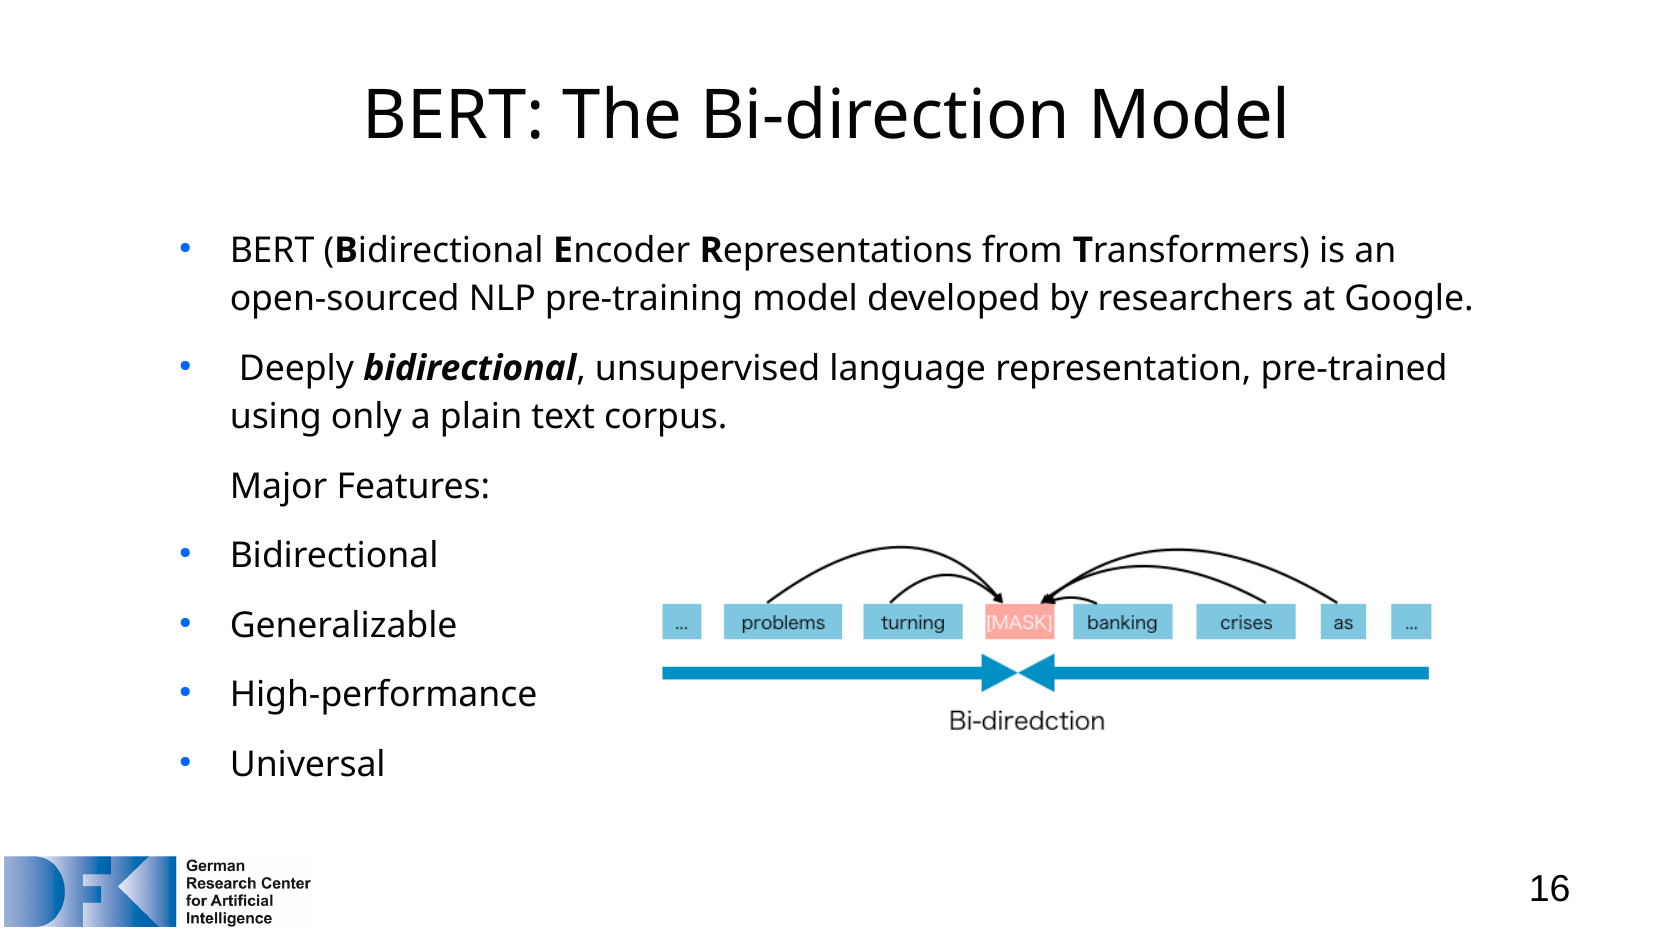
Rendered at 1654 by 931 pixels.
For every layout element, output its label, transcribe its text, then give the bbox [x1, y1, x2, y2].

picture [645, 516, 1473, 751]
picture [4, 856, 316, 927]
title BERT: The Bi-direction Model [162, 35, 1492, 189]
list BERT (Bidirectional Encoder Representations from Transformers) is an open-sourced NLP pre-training model developed by researchers at Google. Deeply bidirectional, unsupervised language representation, pre-trained using only a plain text corpus. Major Features: Bidirectional Generalizable High-performance Universal [162, 224, 1492, 811]
text_box <number> [1514, 860, 1654, 931]
